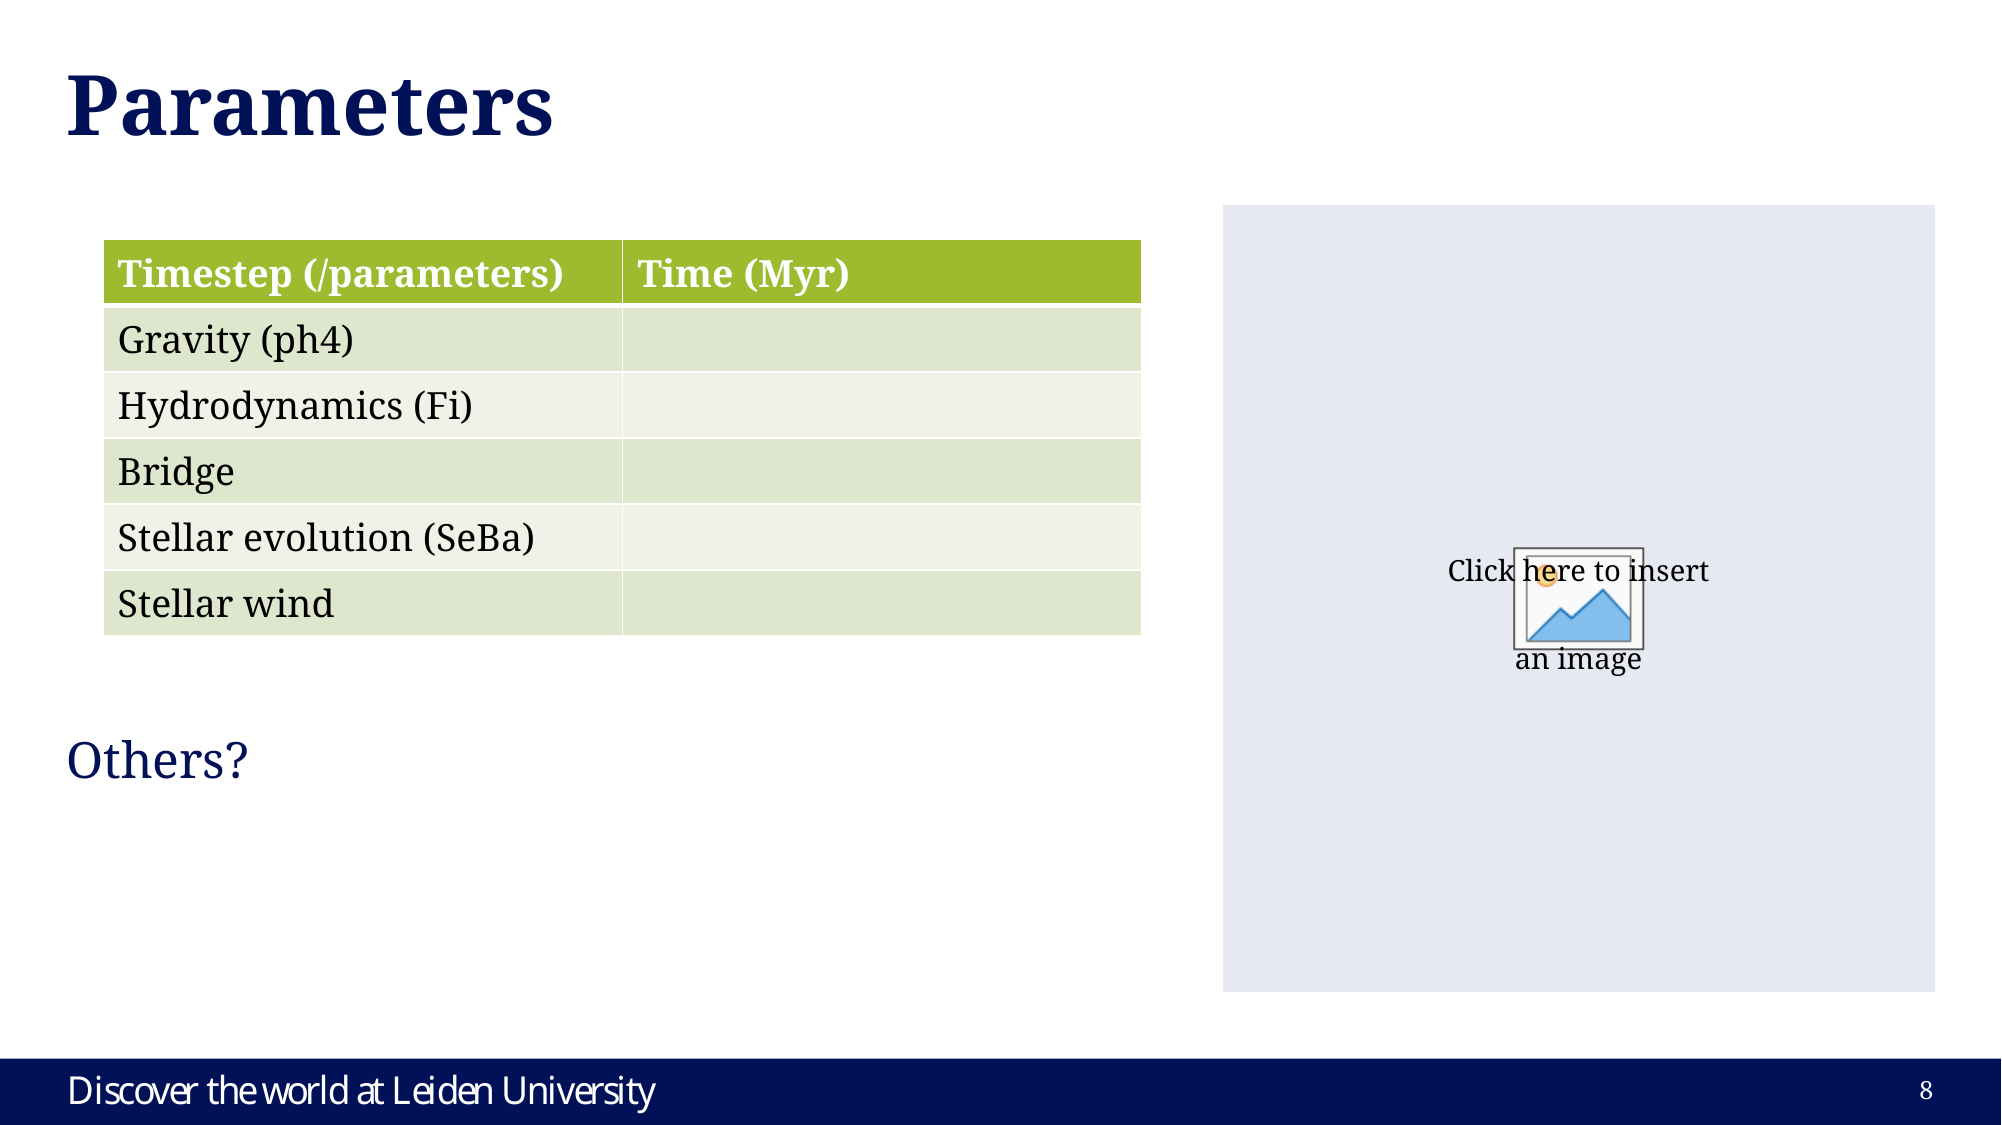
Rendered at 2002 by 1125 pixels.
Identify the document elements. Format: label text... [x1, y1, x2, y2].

table_cell Stellar evolution (SeBa) [104, 505, 622, 569]
title Parameters [66, 66, 1935, 138]
table_cell [623, 308, 1141, 371]
table_cell Bridge [104, 439, 622, 503]
table_header Timestep (/parameters) [104, 240, 622, 303]
table_cell Stellar wind [104, 571, 622, 635]
picture [1222, 205, 1935, 993]
table_cell Gravity (ph4) [104, 308, 622, 371]
table_cell [623, 439, 1141, 503]
table_cell Hydrodynamics (Fi) [104, 373, 622, 437]
table_cell [623, 571, 1141, 635]
table_cell [623, 373, 1141, 437]
list Others? [66, 205, 1190, 993]
slide_number <number> [1498, 1061, 1949, 1122]
table_cell [623, 505, 1141, 569]
table_header Time (Myr) [623, 240, 1141, 303]
